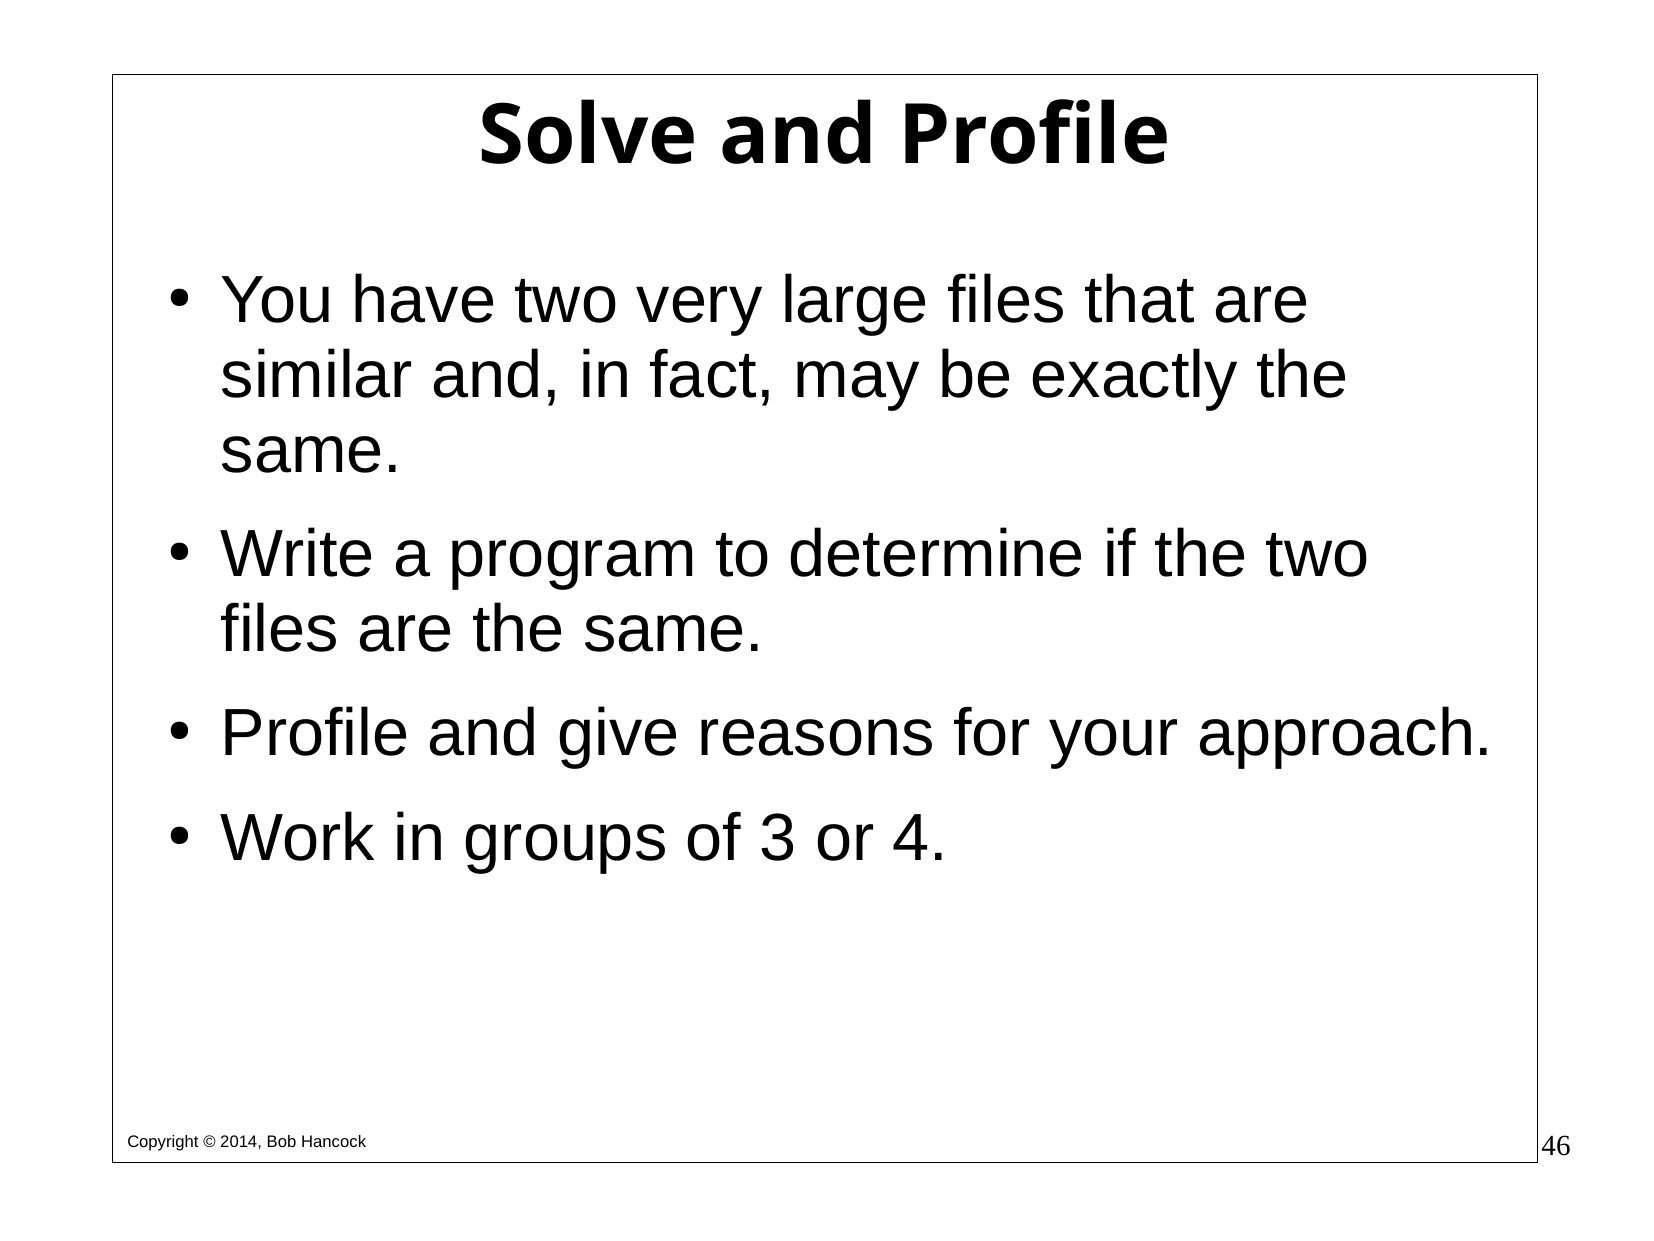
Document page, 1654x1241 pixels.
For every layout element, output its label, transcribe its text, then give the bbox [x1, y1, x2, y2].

text_box Copyright © 2014, Bob Hancock [112, 1125, 382, 1159]
list You have two very large files that are similar and, in fact, may be exactly the same. Write a program to determine if the two files are the same. Profile and give reasons for your approach. Work in groups of 3 or 4. [150, 262, 1501, 1126]
title Solve and Profile [112, 75, 1538, 188]
